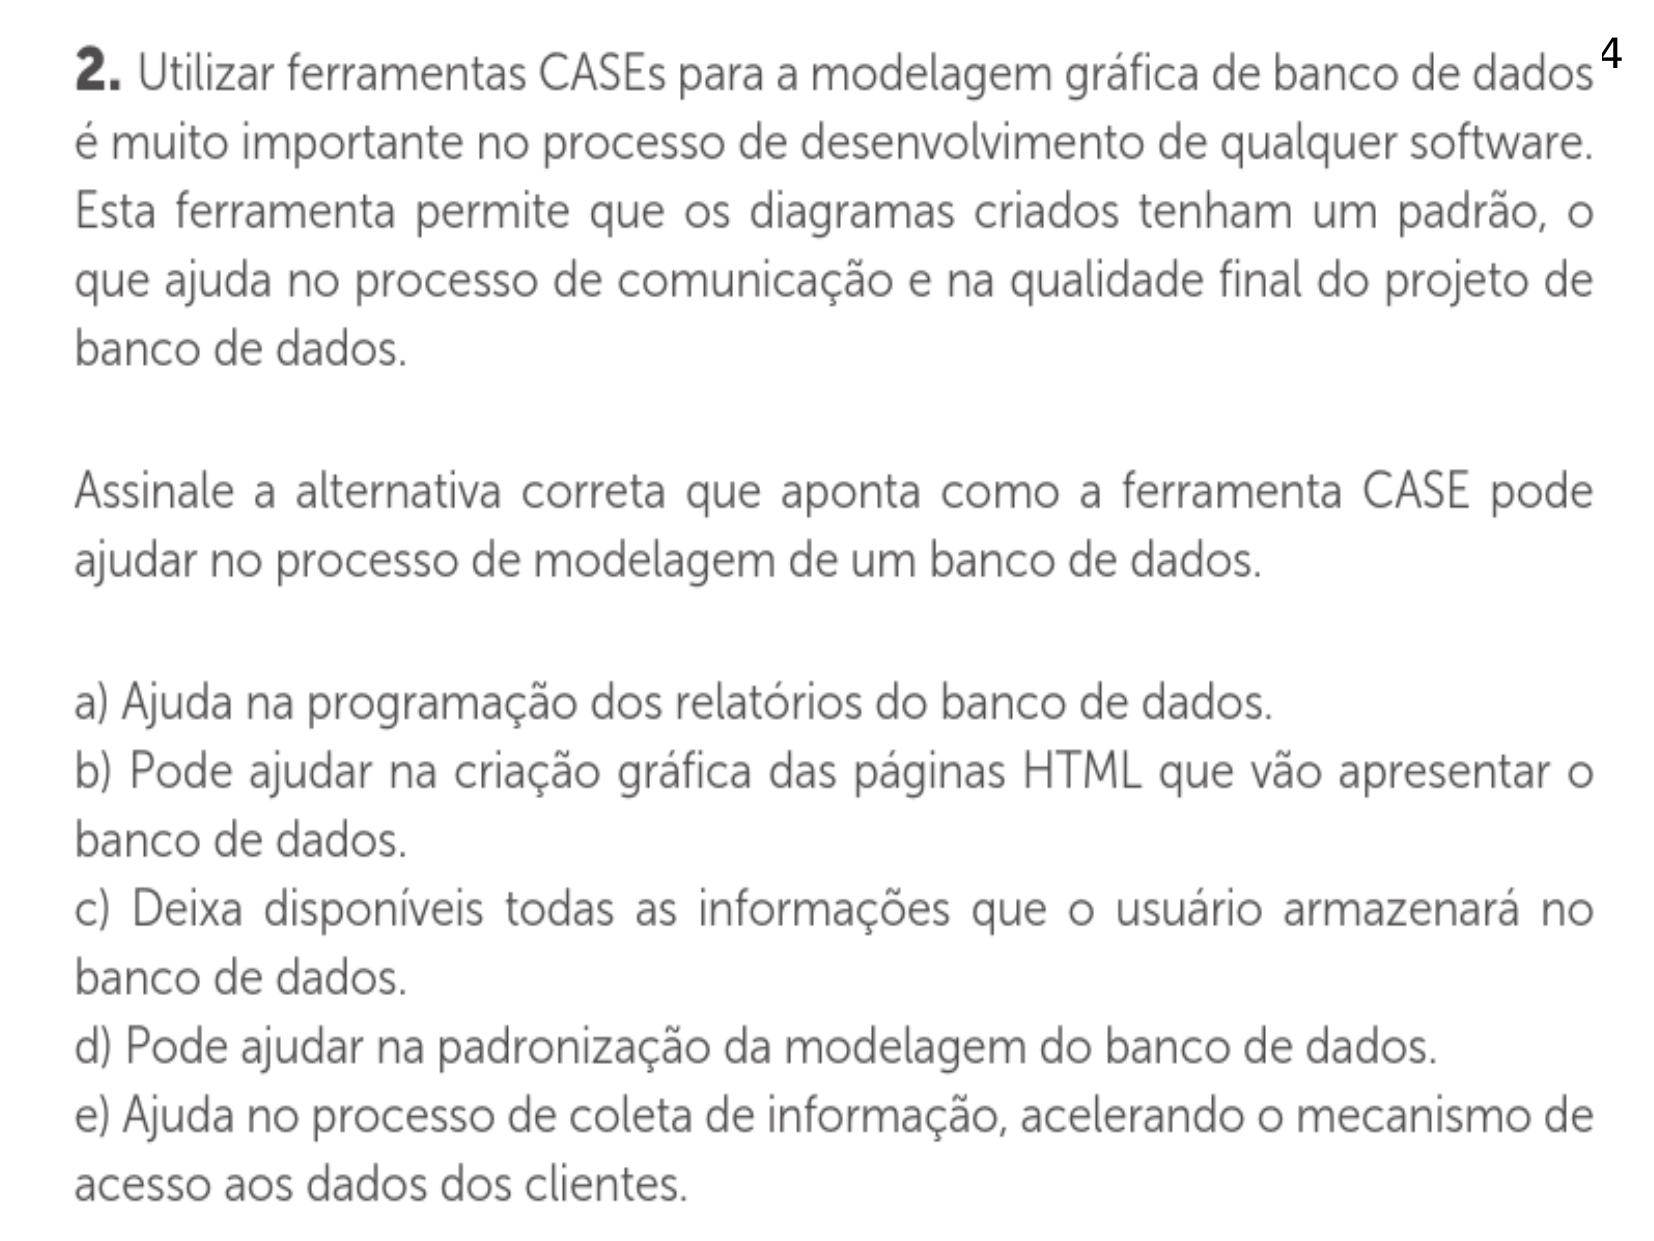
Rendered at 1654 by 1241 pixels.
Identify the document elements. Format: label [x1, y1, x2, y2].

picture [59, 29, 1602, 1211]
